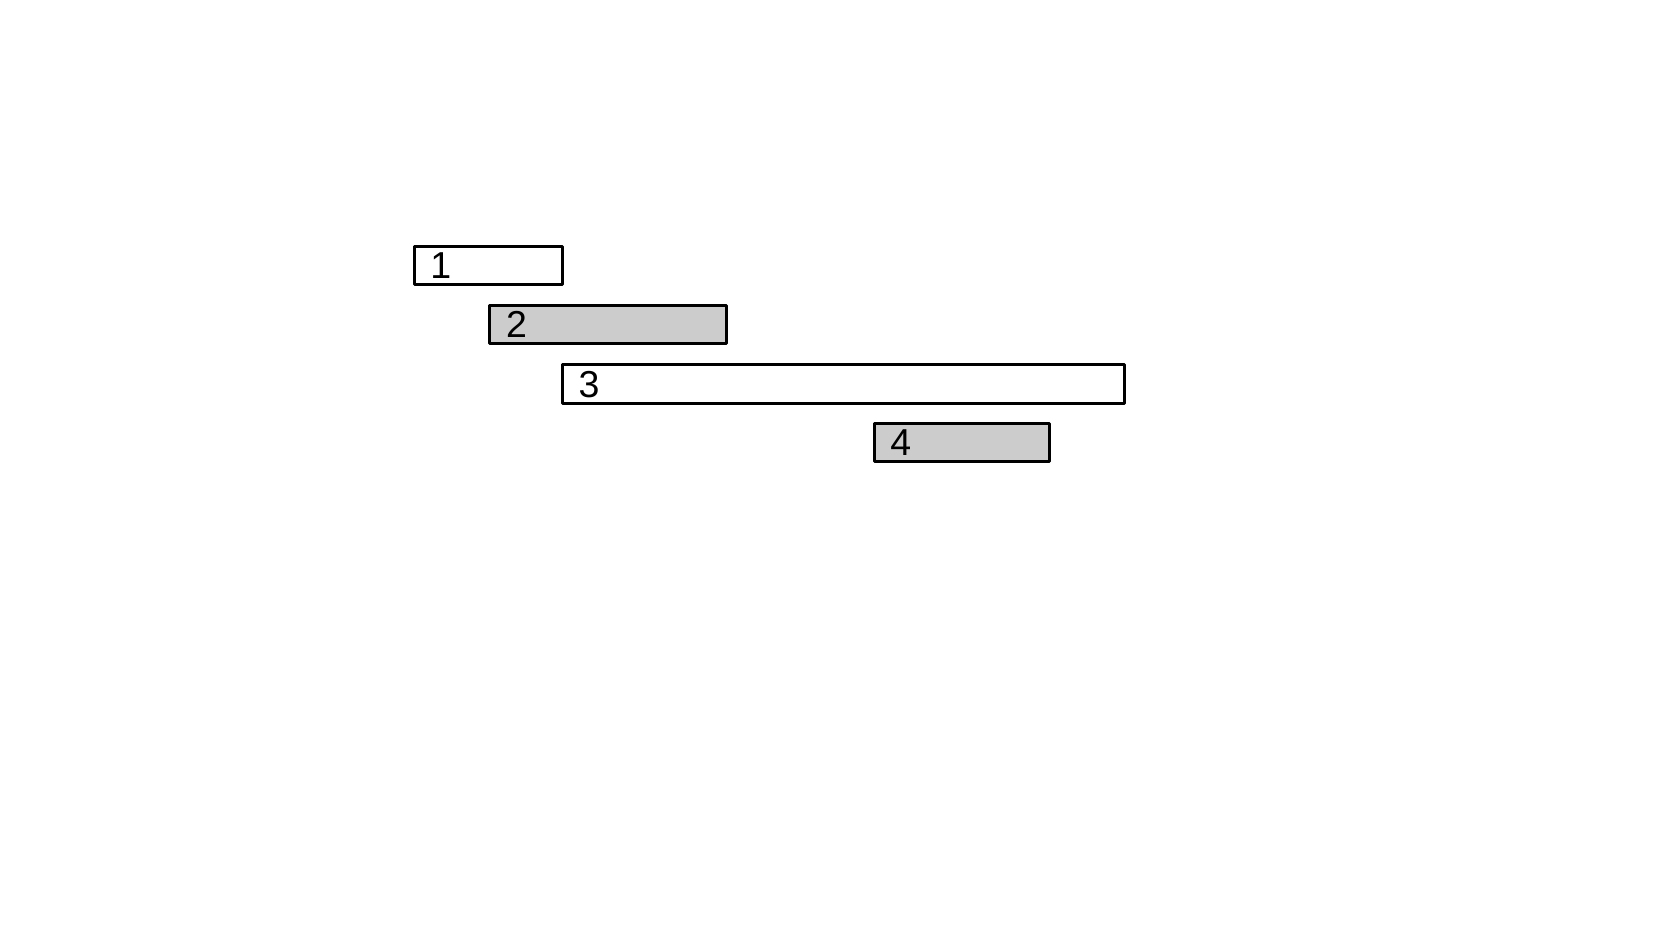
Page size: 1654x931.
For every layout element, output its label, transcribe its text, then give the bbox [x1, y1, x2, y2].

text_box 1 [414, 246, 563, 285]
text_box 3 [562, 364, 1125, 404]
text_box 2 [489, 305, 727, 344]
text_box 4 [874, 423, 1050, 462]
